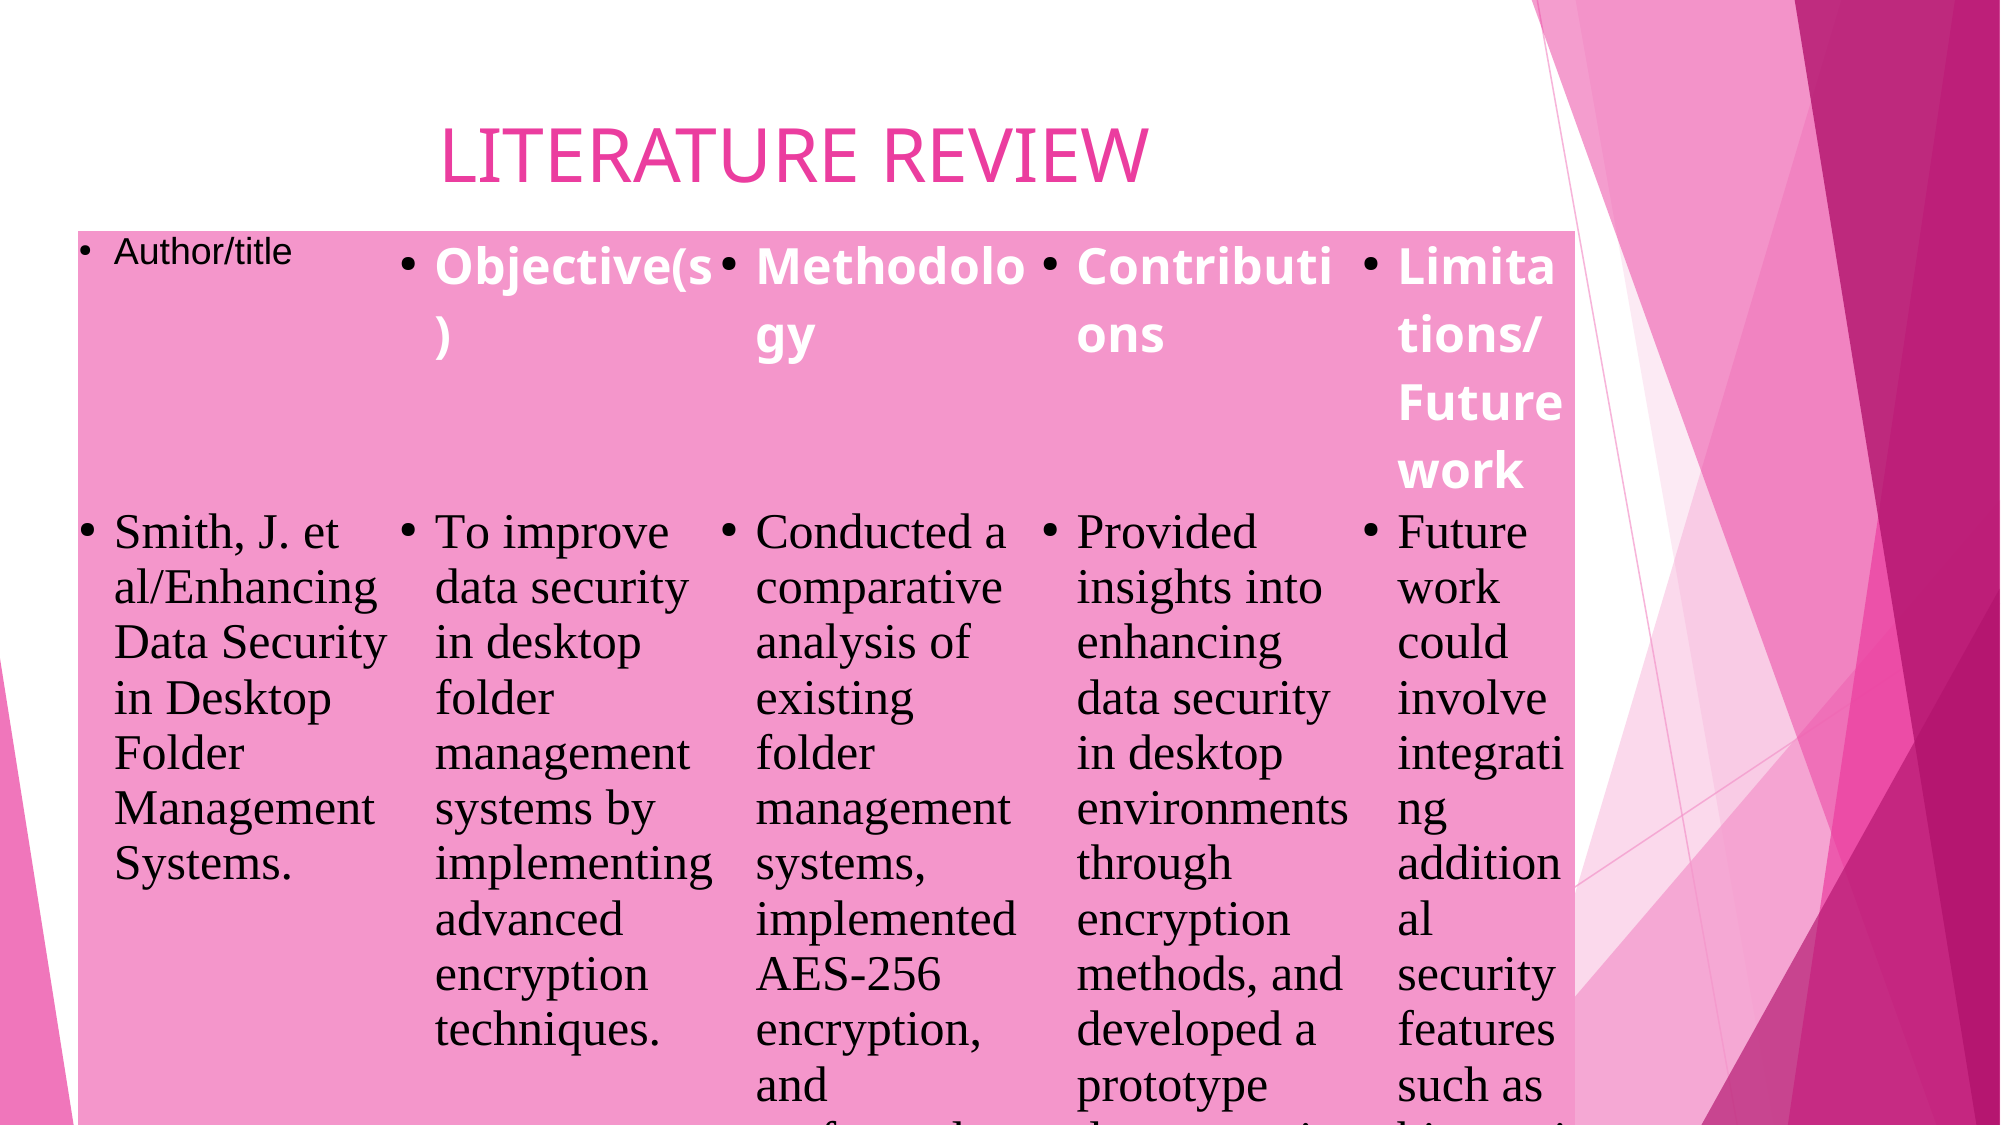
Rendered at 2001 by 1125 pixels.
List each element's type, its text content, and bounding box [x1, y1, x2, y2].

table_header Author/title [78, 231, 399, 504]
table_cell To improve data security in desktop folder management systems by implementing advanced encryption techniques. [399, 504, 720, 1125]
table_cell Provided insights into enhancing data security in desktop environments through encryption methods, and developed a prototype demonstrating improved security measures. [1041, 504, 1362, 1125]
table_header Limitations/Future work [1362, 231, 1575, 504]
table_cell Future work could involve integrating additional security features such as biometric authentication and cloud synchronization [1362, 504, 1575, 1125]
table_header Methodology [720, 231, 1041, 504]
table_cell Conducted a comparative analysis of existing folder management systems, implemented AES-256 encryption, and performed usability testing. [720, 504, 1041, 1125]
table_header Objective(s) [399, 231, 720, 504]
table_header Contributions [1041, 231, 1362, 504]
title LITERATURE REVIEW [111, 99, 1522, 231]
table_cell Smith, J. et al/Enhancing Data Security in Desktop Folder Management Systems. [78, 504, 399, 1125]
